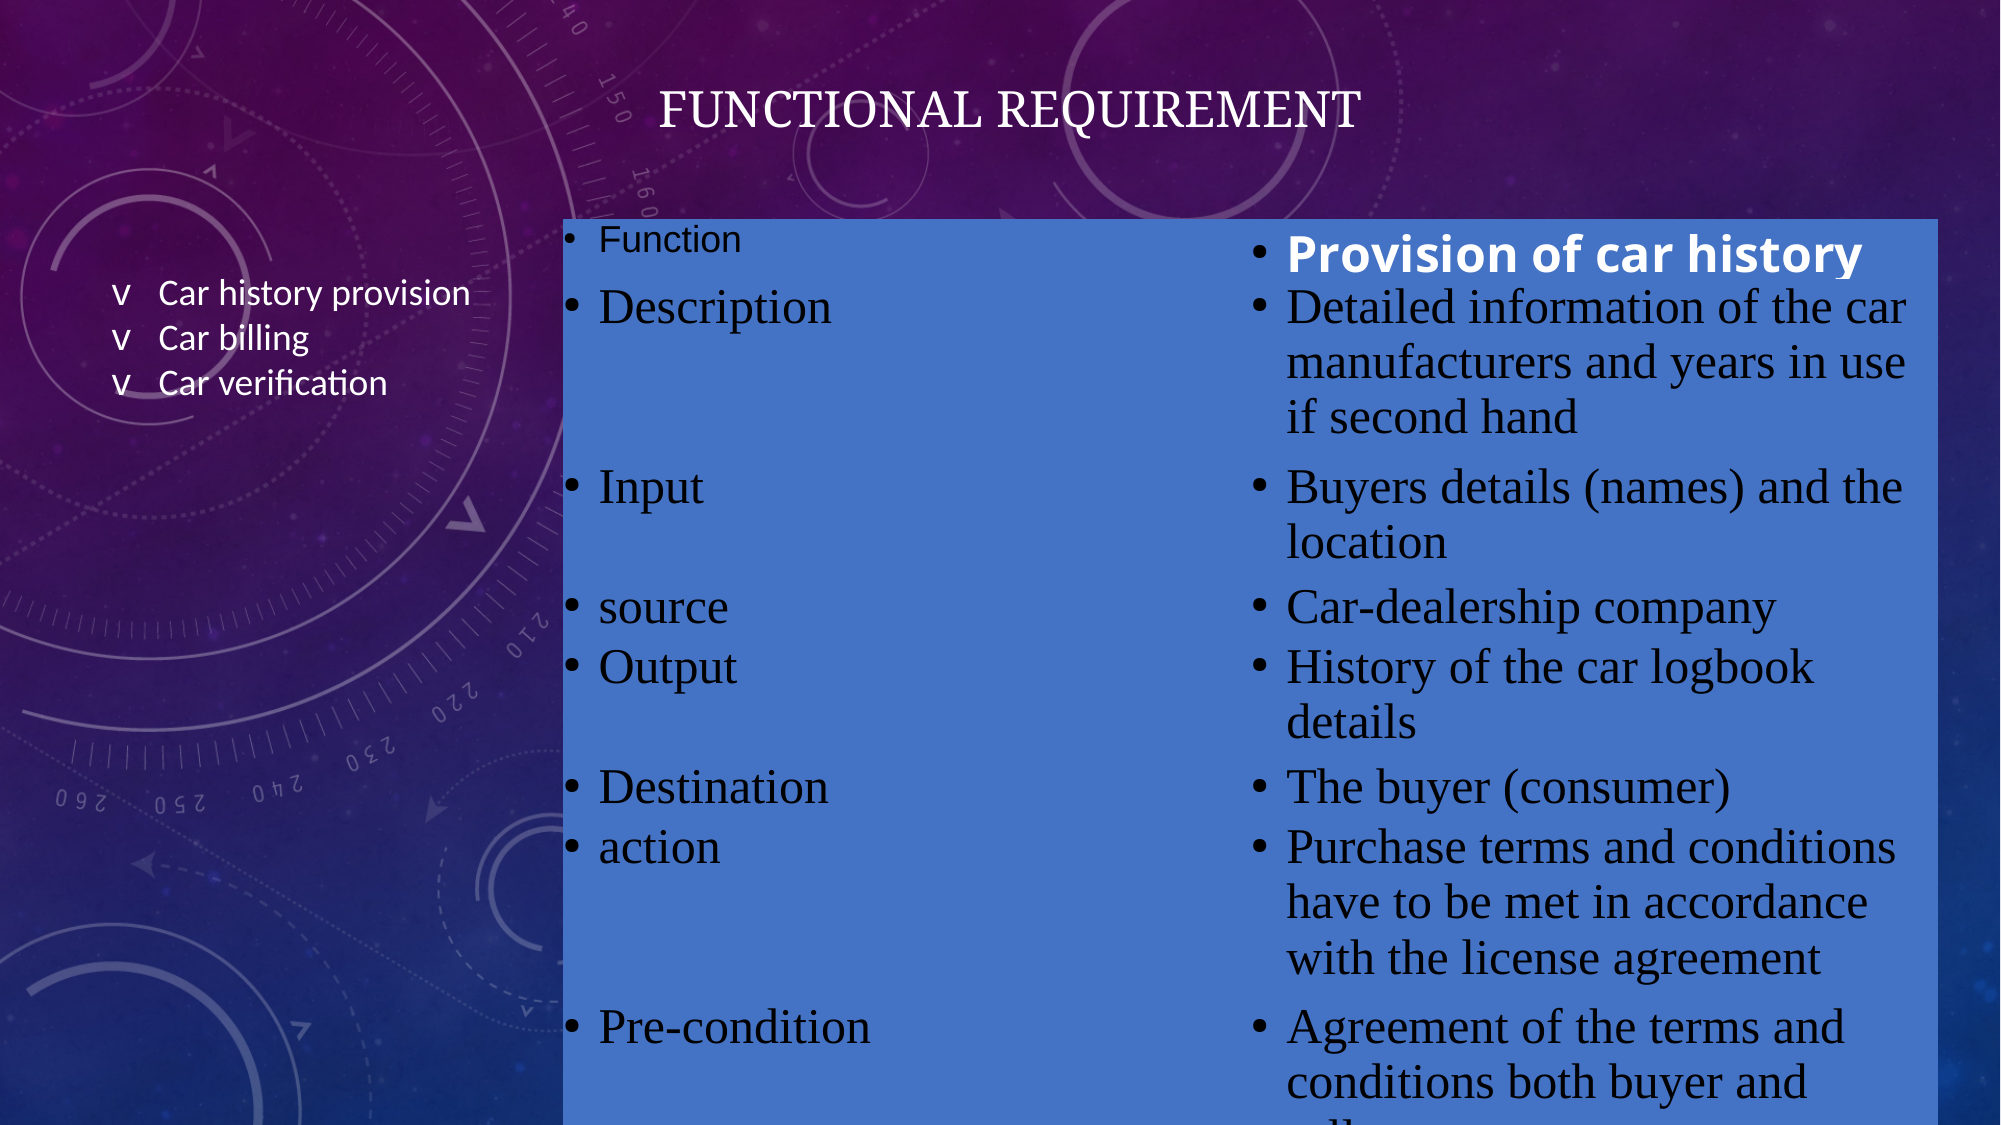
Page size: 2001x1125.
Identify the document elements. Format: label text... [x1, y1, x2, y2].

table_cell action [563, 819, 1251, 999]
table_cell Car-dealership company [1251, 579, 1938, 639]
table_cell Agreement of the terms and conditions both buyer and seller. [1251, 999, 1938, 1125]
table_cell Destination [563, 759, 1251, 819]
table_cell The buyer (consumer) [1251, 759, 1938, 819]
table_cell History of the car logbook details [1251, 639, 1938, 759]
table_cell source [563, 579, 1251, 639]
table_cell Input [563, 459, 1251, 579]
table_cell Pre-condition [563, 999, 1251, 1125]
table_header Provision of car history [1251, 219, 1938, 279]
table_cell Output [563, 639, 1251, 759]
text_box FUNCTIONAL REQUIREMENT [643, 69, 1466, 146]
table_cell Description [563, 279, 1251, 459]
text_box Car history provision Car billing Car verification [96, 260, 504, 413]
table_cell Detailed information of the car manufacturers and years in use if second hand [1251, 279, 1938, 459]
table_cell Purchase terms and conditions have to be met in accordance with the license agreement [1251, 819, 1938, 999]
table_cell Buyers details (names) and the location [1251, 459, 1938, 579]
table_header Function [563, 219, 1251, 279]
